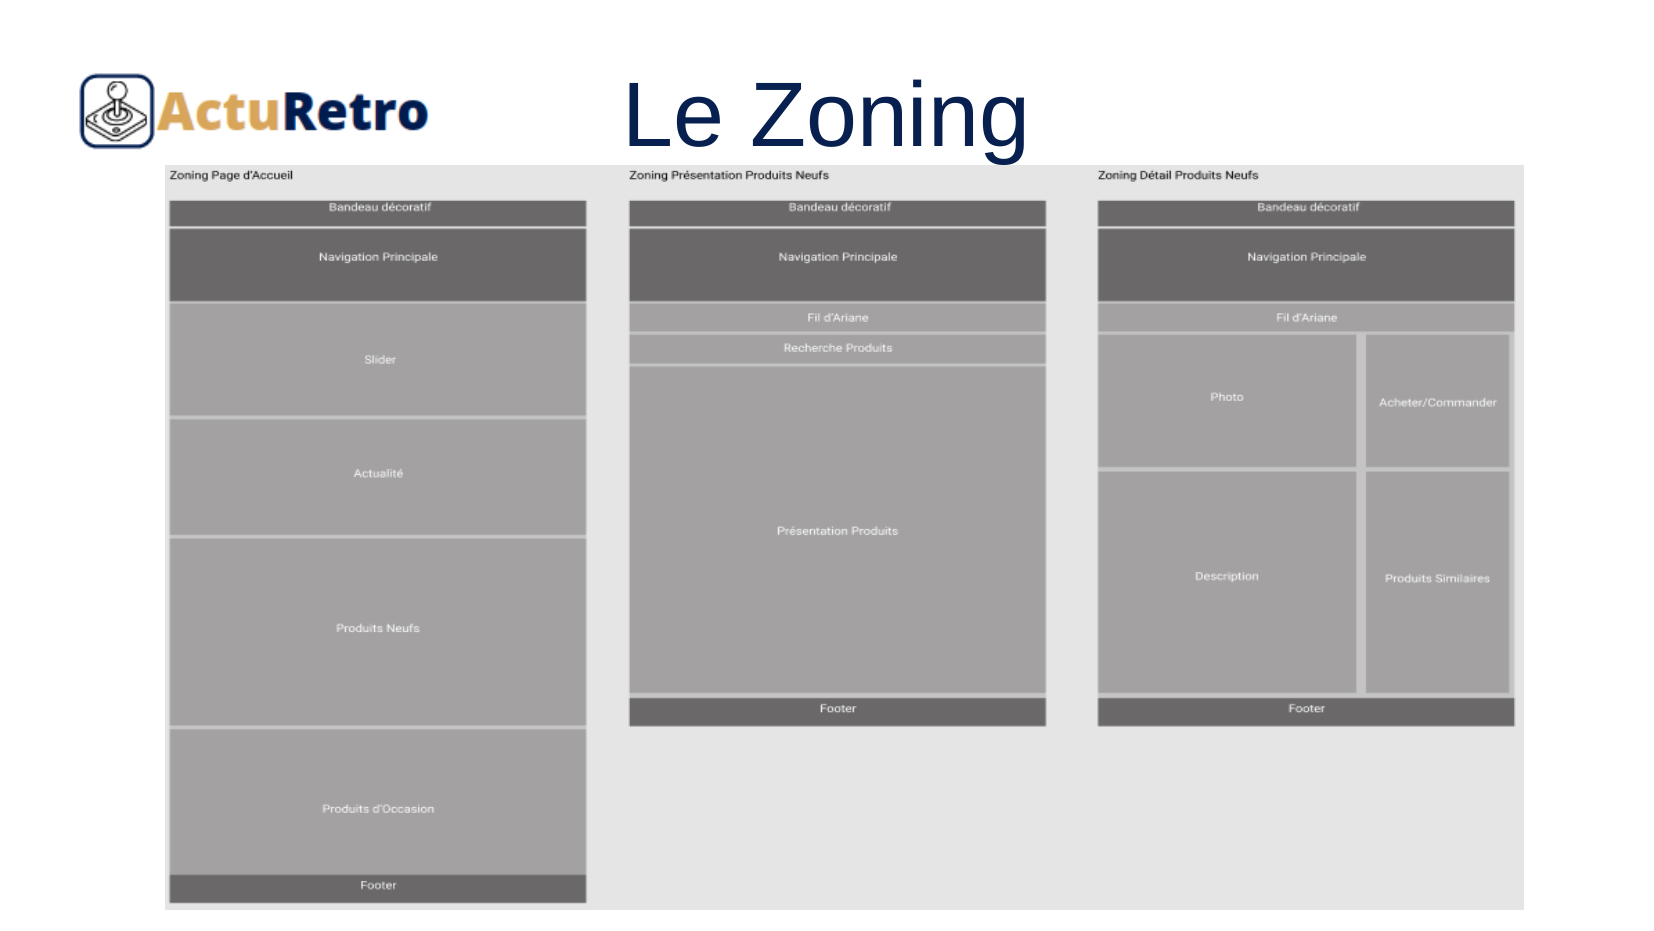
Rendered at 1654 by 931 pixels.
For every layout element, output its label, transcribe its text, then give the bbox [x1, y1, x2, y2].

picture [165, 165, 1524, 910]
picture [75, 69, 434, 154]
title Le Zoning [82, 37, 1571, 193]
